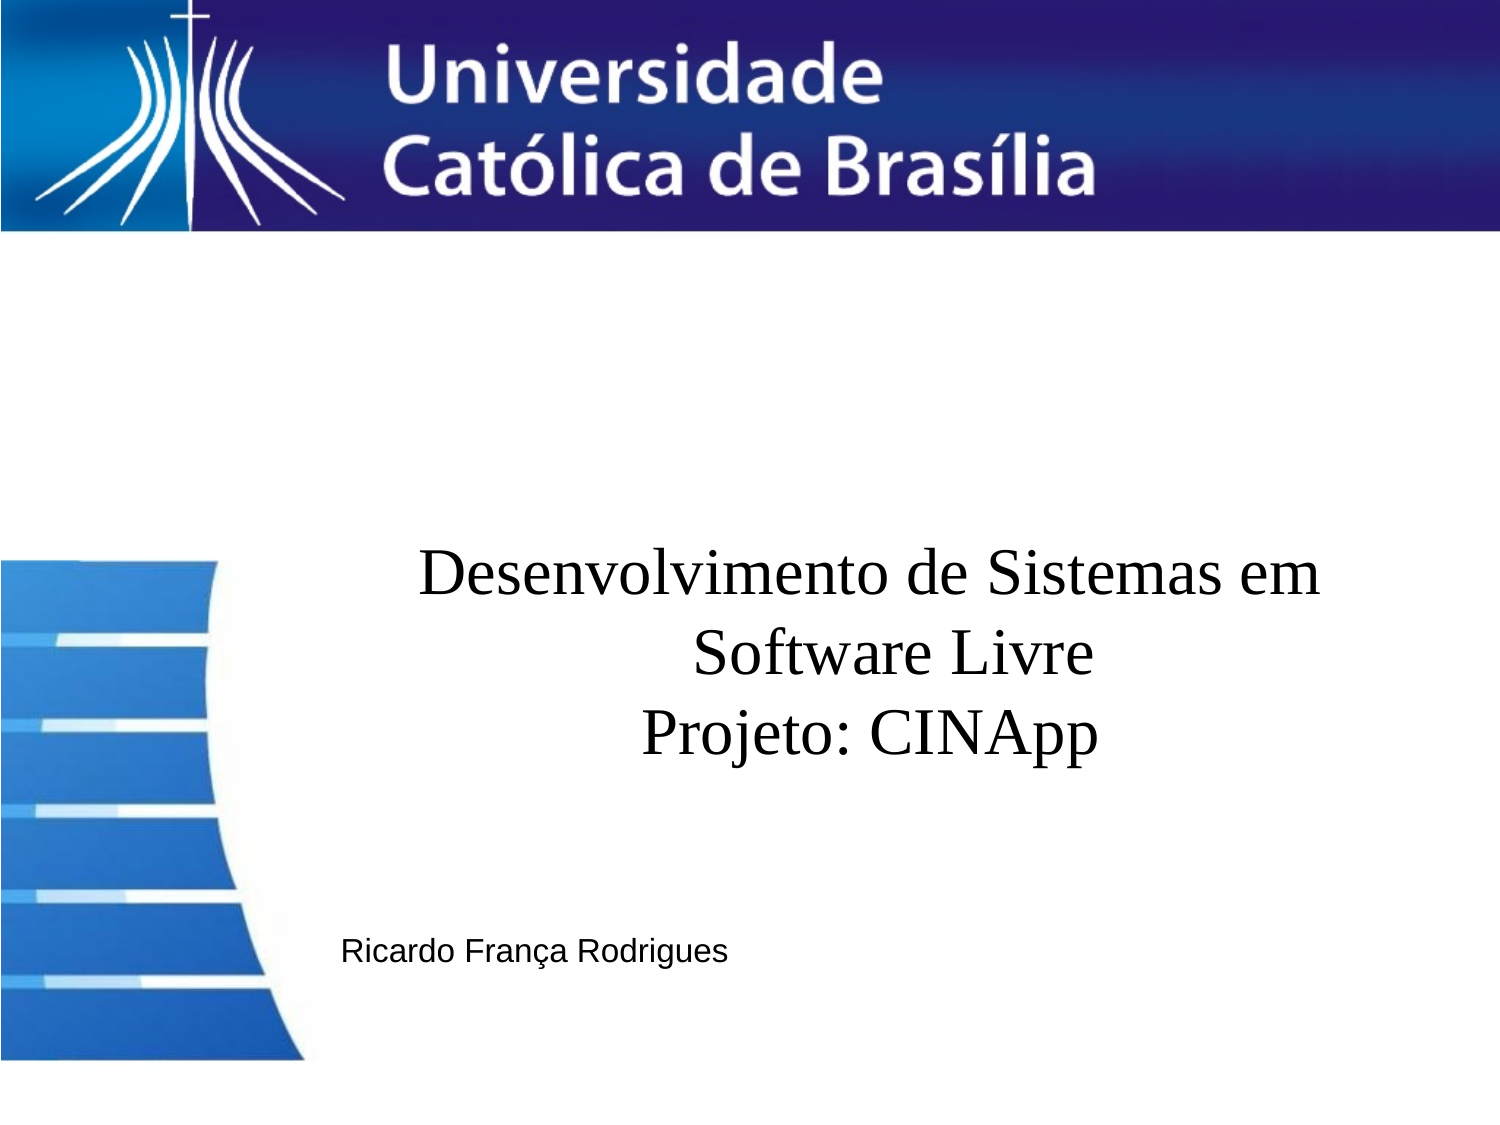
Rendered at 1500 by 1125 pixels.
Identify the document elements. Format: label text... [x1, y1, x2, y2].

subtitle Desenvolvimento de Sistemas em Software Livre Projeto: CINApp [308, 413, 1359, 883]
title [0, 0, 1500, 268]
picture [1, 268, 1500, 1125]
table_header Ricardo França Rodrigues [326, 925, 768, 984]
